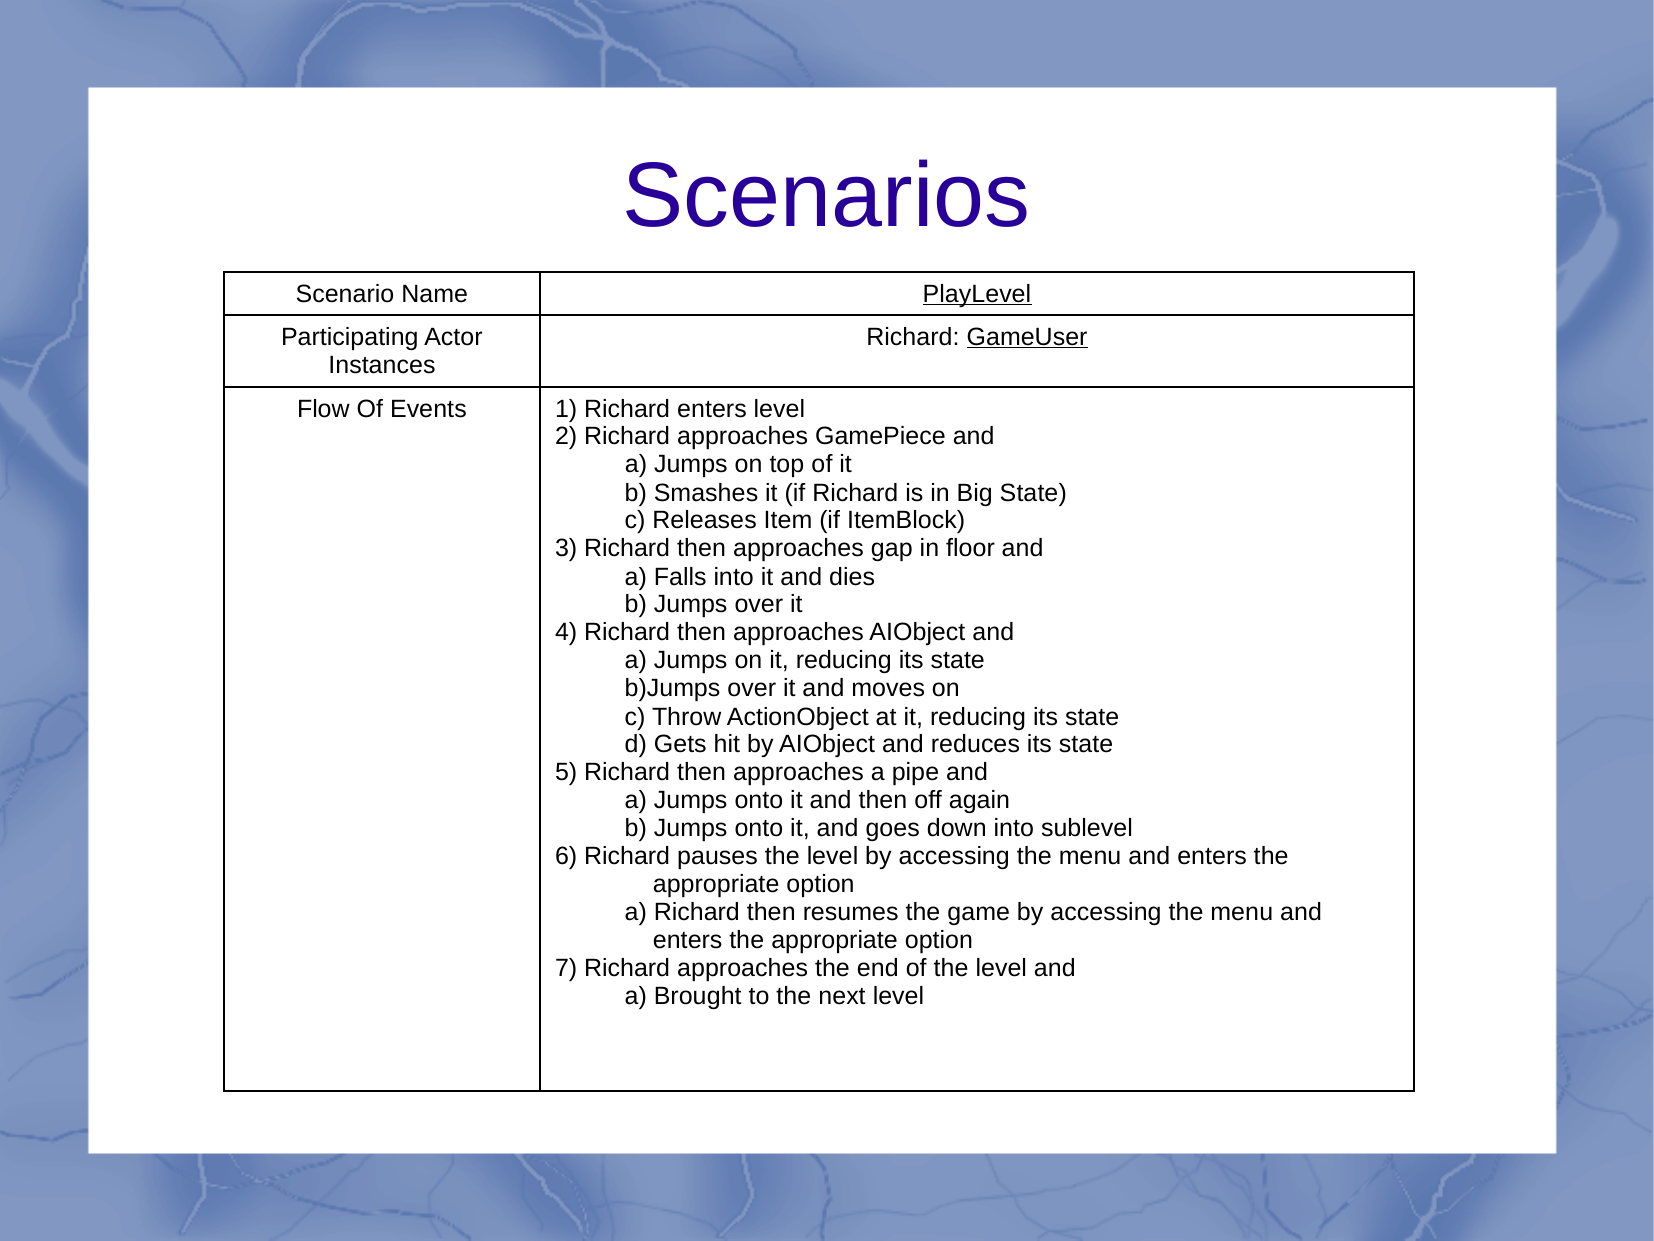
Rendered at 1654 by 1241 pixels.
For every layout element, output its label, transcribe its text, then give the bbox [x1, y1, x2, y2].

table_cell Flow Of Events [225, 388, 539, 1090]
table_cell Participating Actor Instances [225, 316, 539, 386]
picture [0, 0, 1654, 1241]
table_cell Richard: GameUser [541, 316, 1413, 386]
table_header PlayLevel [541, 273, 1413, 314]
title Scenarios [118, 90, 1536, 298]
table_cell 1) Richard enters level 2) Richard approaches GamePiece and a) Jumps on top of it b) Smashes it (if Richard is in Big State) c) Releases Item (if ItemBlock) 3) Richard then approaches gap in floor and a) Falls into it and dies b) Jumps over it 4) Richard then approaches AIObject and a) Jumps on it, reducing its state b)Jumps over it and moves on c) Throw ActionObject at it, reducing its state d) Gets hit by AIObject and reduces its state 5) Richard then approaches a pipe and a) Jumps onto it and then off again b) Jumps onto it, and goes down into sublevel 6) Richard pauses the level by accessing the menu and enters the appropriate option a) Richard then resumes the game by accessing the menu and enters the appropriate option 7) Richard approaches the end of the level and a) Brought to the next level [541, 388, 1413, 1090]
table_header Scenario Name [225, 273, 539, 314]
